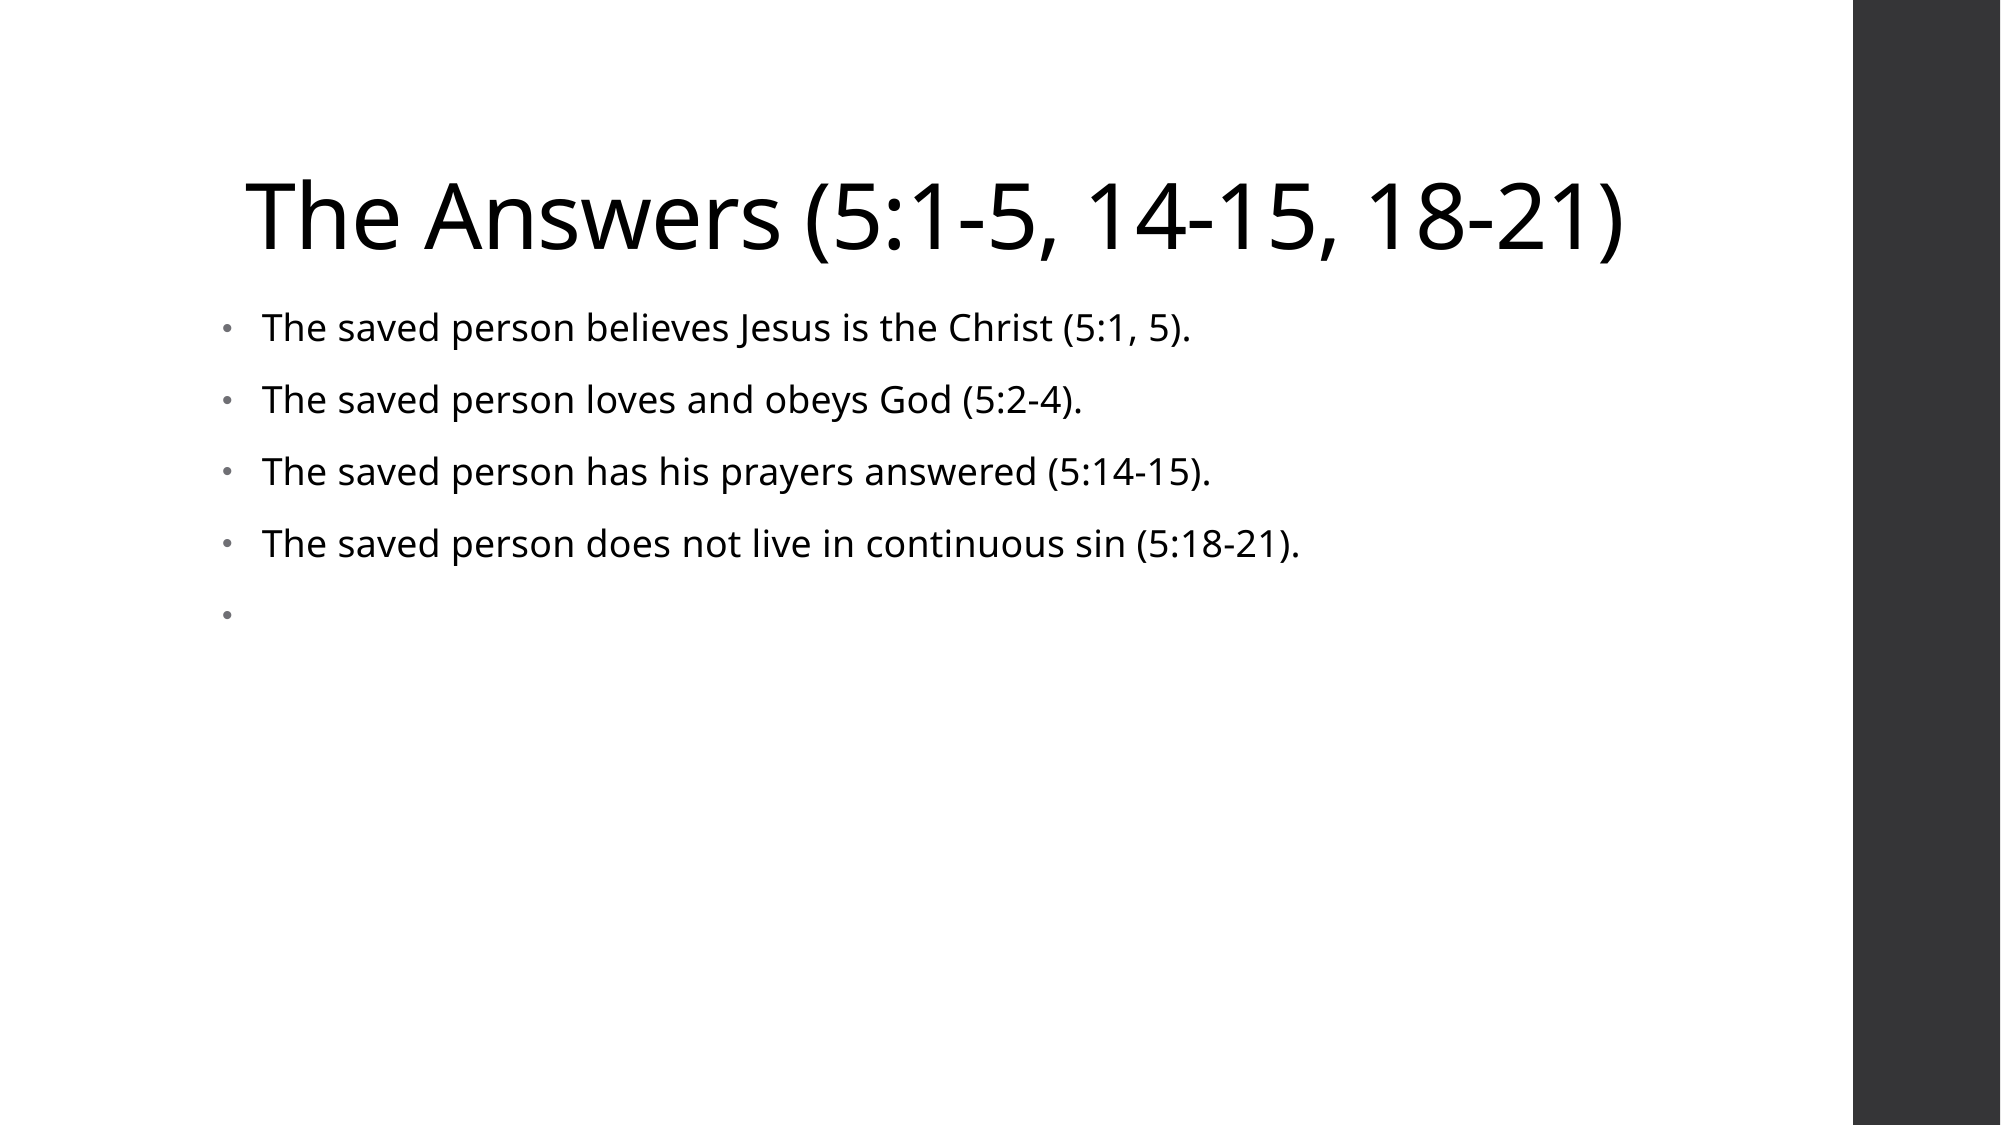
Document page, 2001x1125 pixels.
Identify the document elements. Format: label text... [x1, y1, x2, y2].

list The saved person believes Jesus is the Christ (5:1, 5). The saved person loves and obeys God (5:2-4). The saved person has his prayers answered (5:14-15). The saved person does not live in continuous sin (5:18-21). [206, 299, 1617, 1014]
title The Answers (5:1-5, 14-15, 18-21) [206, 60, 1797, 278]
